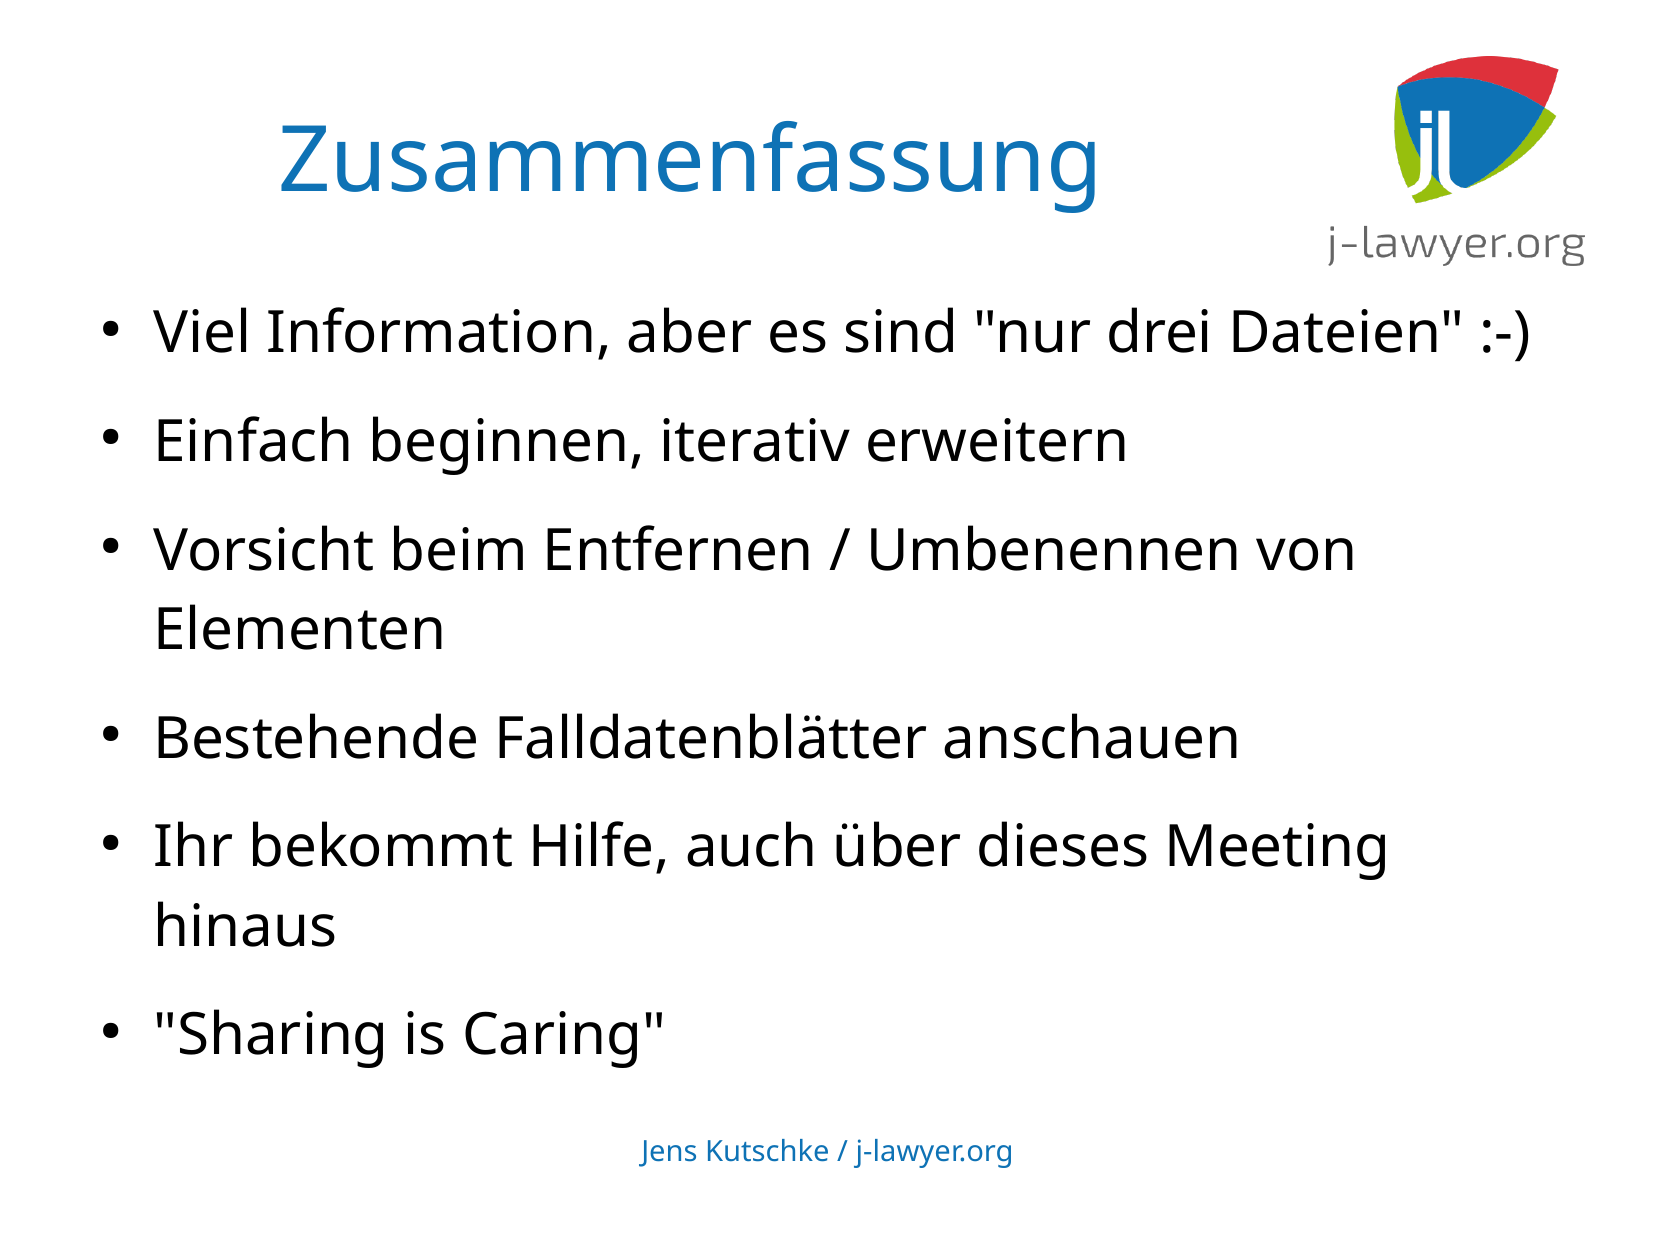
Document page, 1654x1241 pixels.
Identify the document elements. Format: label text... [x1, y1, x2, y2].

picture [1328, 56, 1585, 266]
list Viel Information, aber es sind "nur drei Dateien" :-) Einfach beginnen, iterativ erweitern Vorsicht beim Entfernen / Umbenennen von Elementen Bestehende Falldatenblätter anschauen Ihr bekommt Hilfe, auch über dieses Meeting hinaus "Sharing is Caring" [82, 290, 1571, 1010]
title Zusammenfassung [82, 52, 1300, 260]
